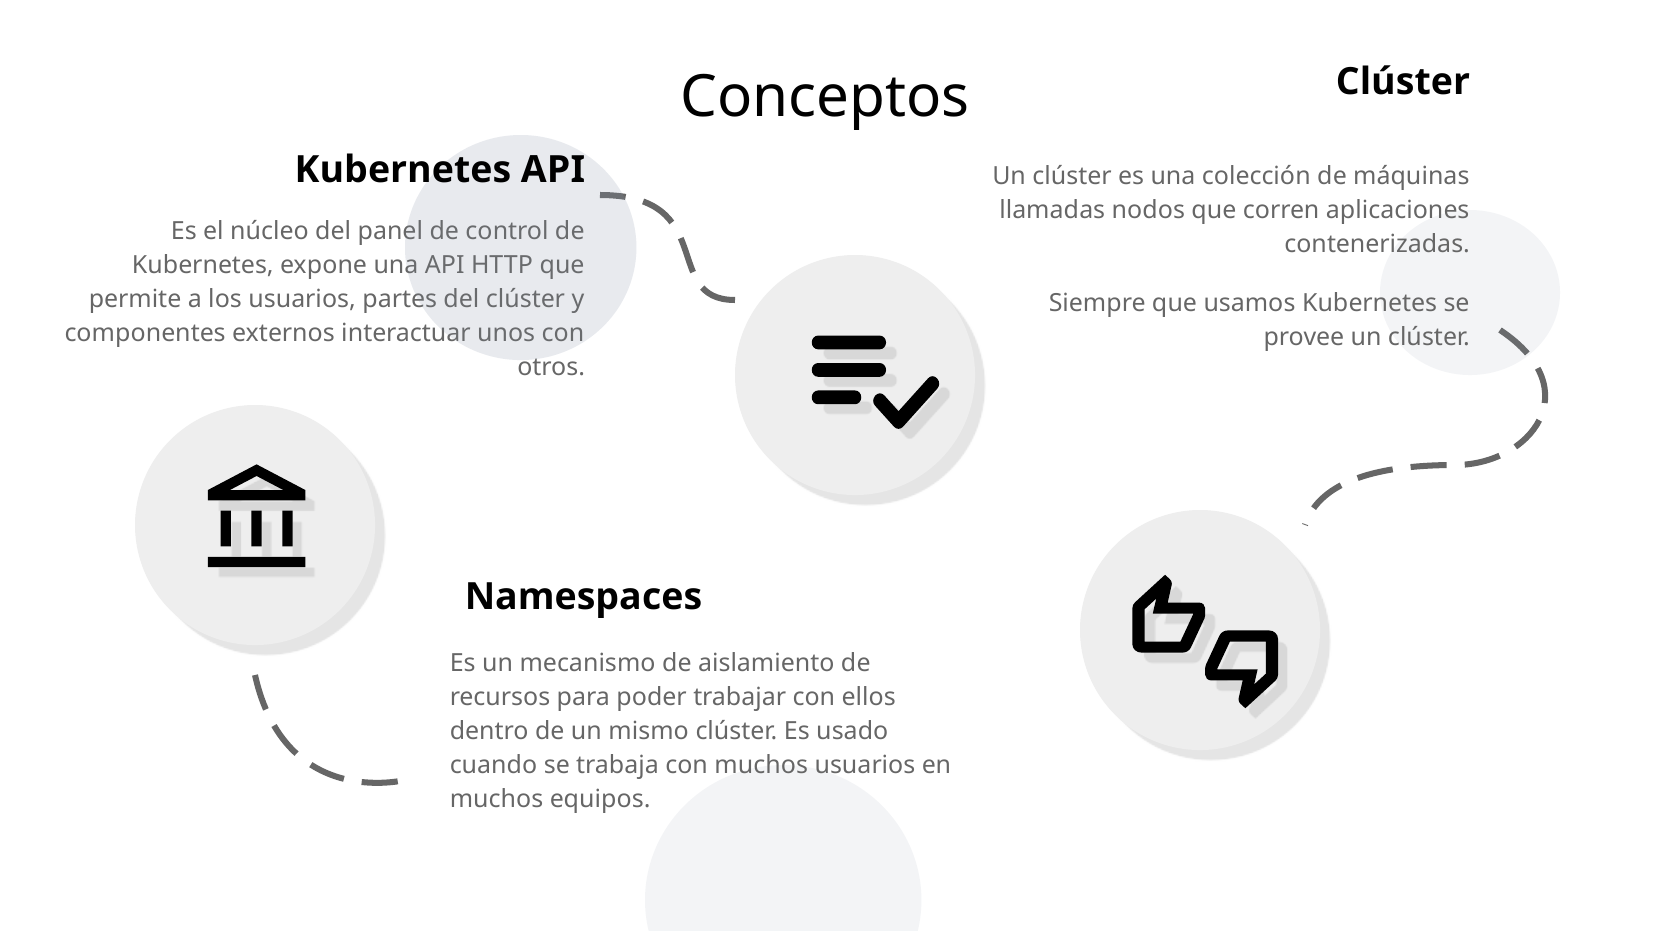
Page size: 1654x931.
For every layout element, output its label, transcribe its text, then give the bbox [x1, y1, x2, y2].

text_box Kubernetes API [270, 135, 601, 201]
text_box Clúster [1231, 46, 1486, 113]
text_box Es un mecanismo de aislamiento de recursos para poder trabajar con ellos dentro de un mismo clúster. Es usado cuando se trabaja con muchos usuarios en muchos equipos. [435, 637, 991, 823]
text_box [405, 166, 637, 361]
picture [796, 291, 952, 463]
text_box Namespaces [450, 562, 781, 629]
picture [195, 456, 324, 586]
picture [1129, 572, 1282, 712]
text_box Un clúster es una colección de máquinas llamadas nodos que corren aplicaciones contenerizadas. Siempre que usamos Kubernetes se provee un clúster. [975, 150, 1486, 456]
text_box Es el núcleo del panel de control de Kubernetes, expone una API HTTP que permite a los usuarios, partes del clúster y componentes externos interactuar unos con otros. [29, 205, 601, 391]
text_box Conceptos [420, 46, 1231, 142]
